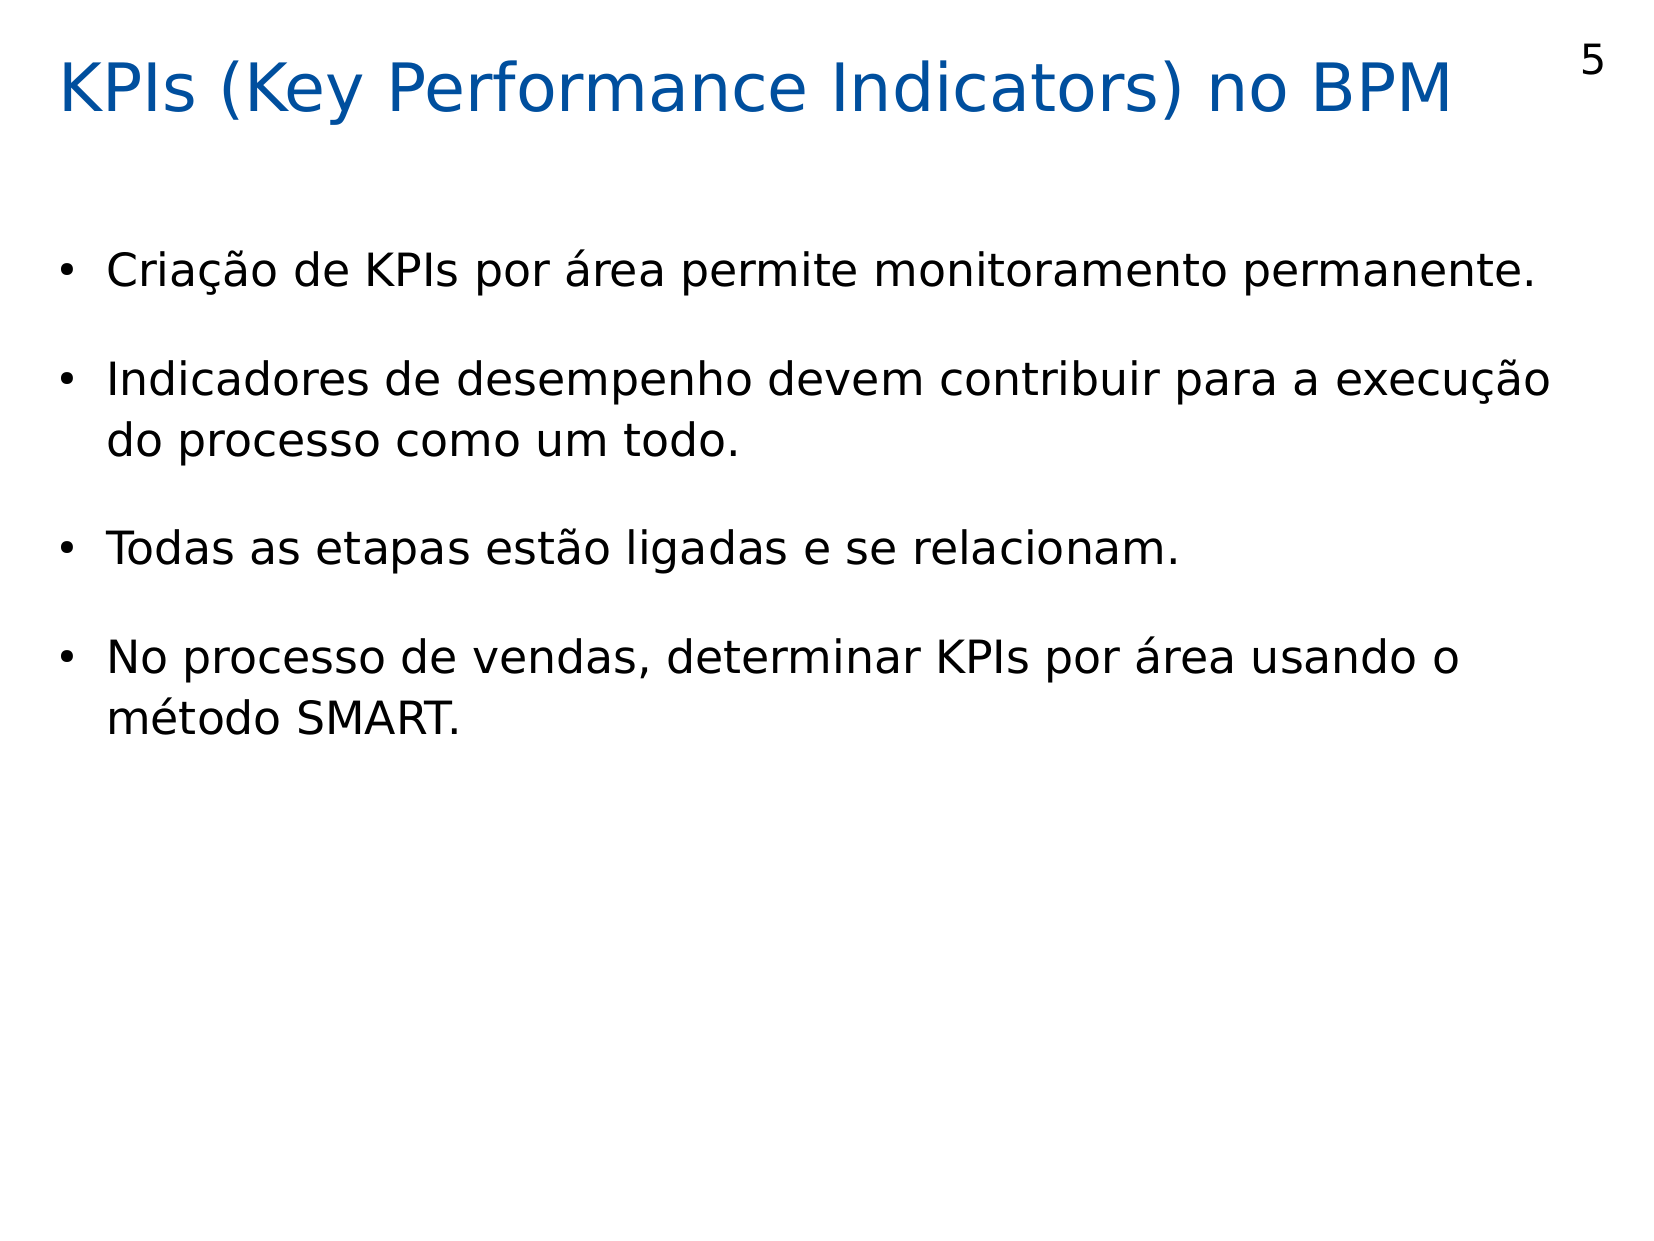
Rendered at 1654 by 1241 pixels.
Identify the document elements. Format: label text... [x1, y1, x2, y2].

list Criação de KPIs por área permite monitoramento permanente. Indicadores de desempenho devem contribuir para a execução do processo como um todo. Todas as etapas estão ligadas e se relacionam. No processo de vendas, determinar KPIs por área usando o método SMART. [59, 236, 1595, 1211]
title KPIs (Key Performance Indicators) no BPM [59, 29, 1506, 148]
